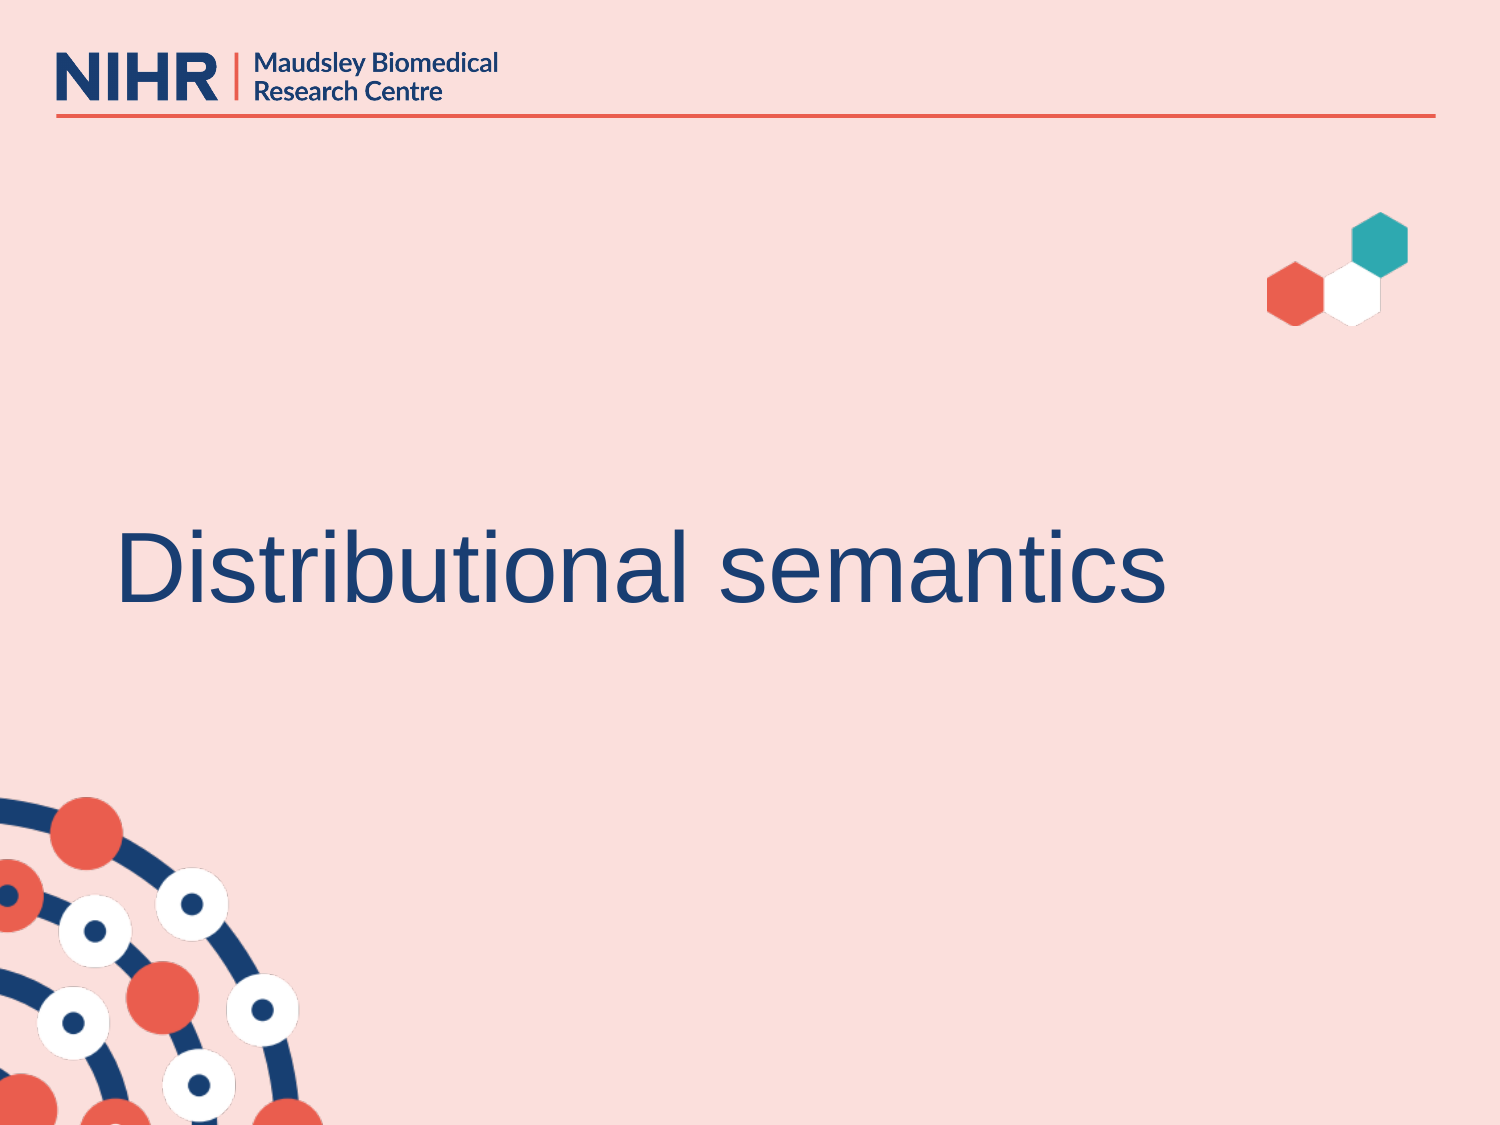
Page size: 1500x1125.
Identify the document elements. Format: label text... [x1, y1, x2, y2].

picture [26, 17, 527, 136]
title Distributional semantics [99, 453, 1393, 672]
